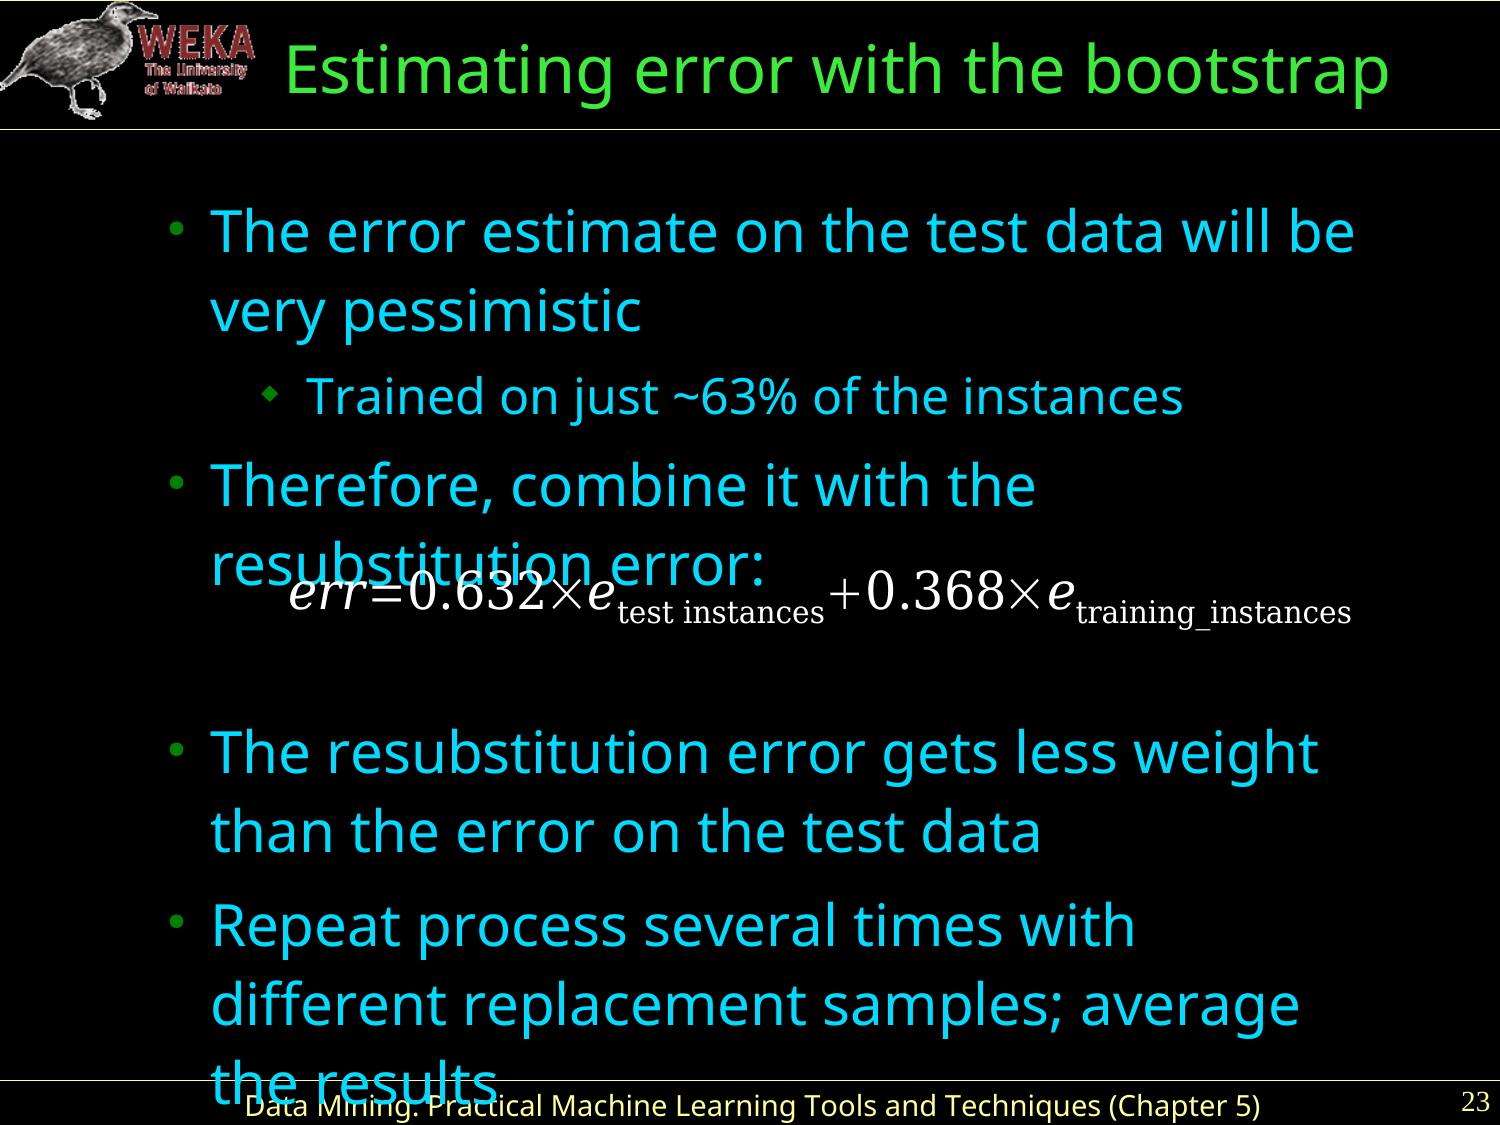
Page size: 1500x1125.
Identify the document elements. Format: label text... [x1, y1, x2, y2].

title Estimating error with the bootstrap [268, 0, 1500, 148]
picture [0, 1, 266, 129]
chart [282, 561, 1359, 632]
text_box The error estimate on the test data will be very pessimistic Trained on just ~63% of the instances Therefore, combine it with the resubstitution error: The resubstitution error gets less weight than the error on the test data Repeat process several times with different replacement samples; average the results [152, 183, 1391, 994]
